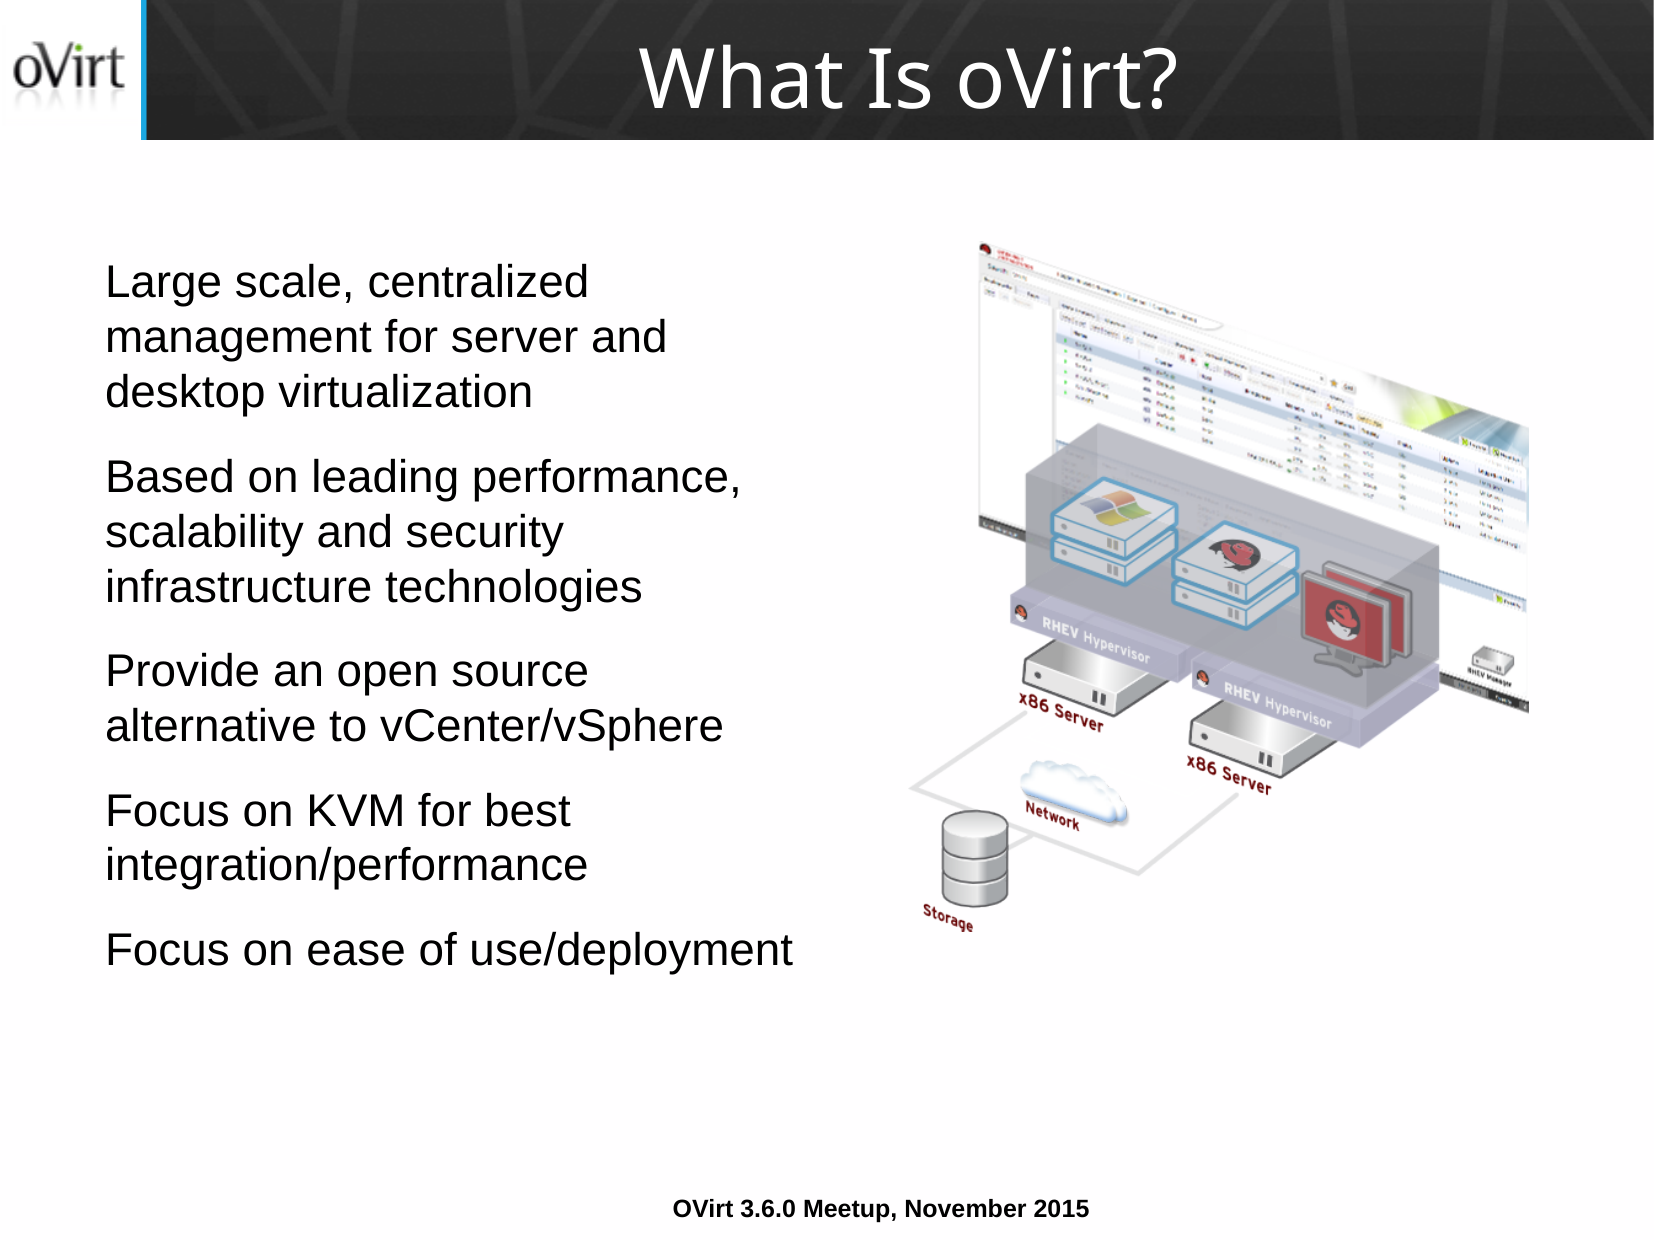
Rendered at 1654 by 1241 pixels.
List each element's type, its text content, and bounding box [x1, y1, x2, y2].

picture [908, 241, 1529, 932]
text_box Large scale, centralized management for server and desktop virtualization Based on leading performance, scalability and security infrastructure technologies Provide an open source alternative to vCenter/vSphere Focus on KVM for best integration/performance Focus on ease of use/deployment [86, 244, 813, 1039]
title What Is oVirt? [164, 18, 1653, 119]
picture [0, 0, 1654, 140]
